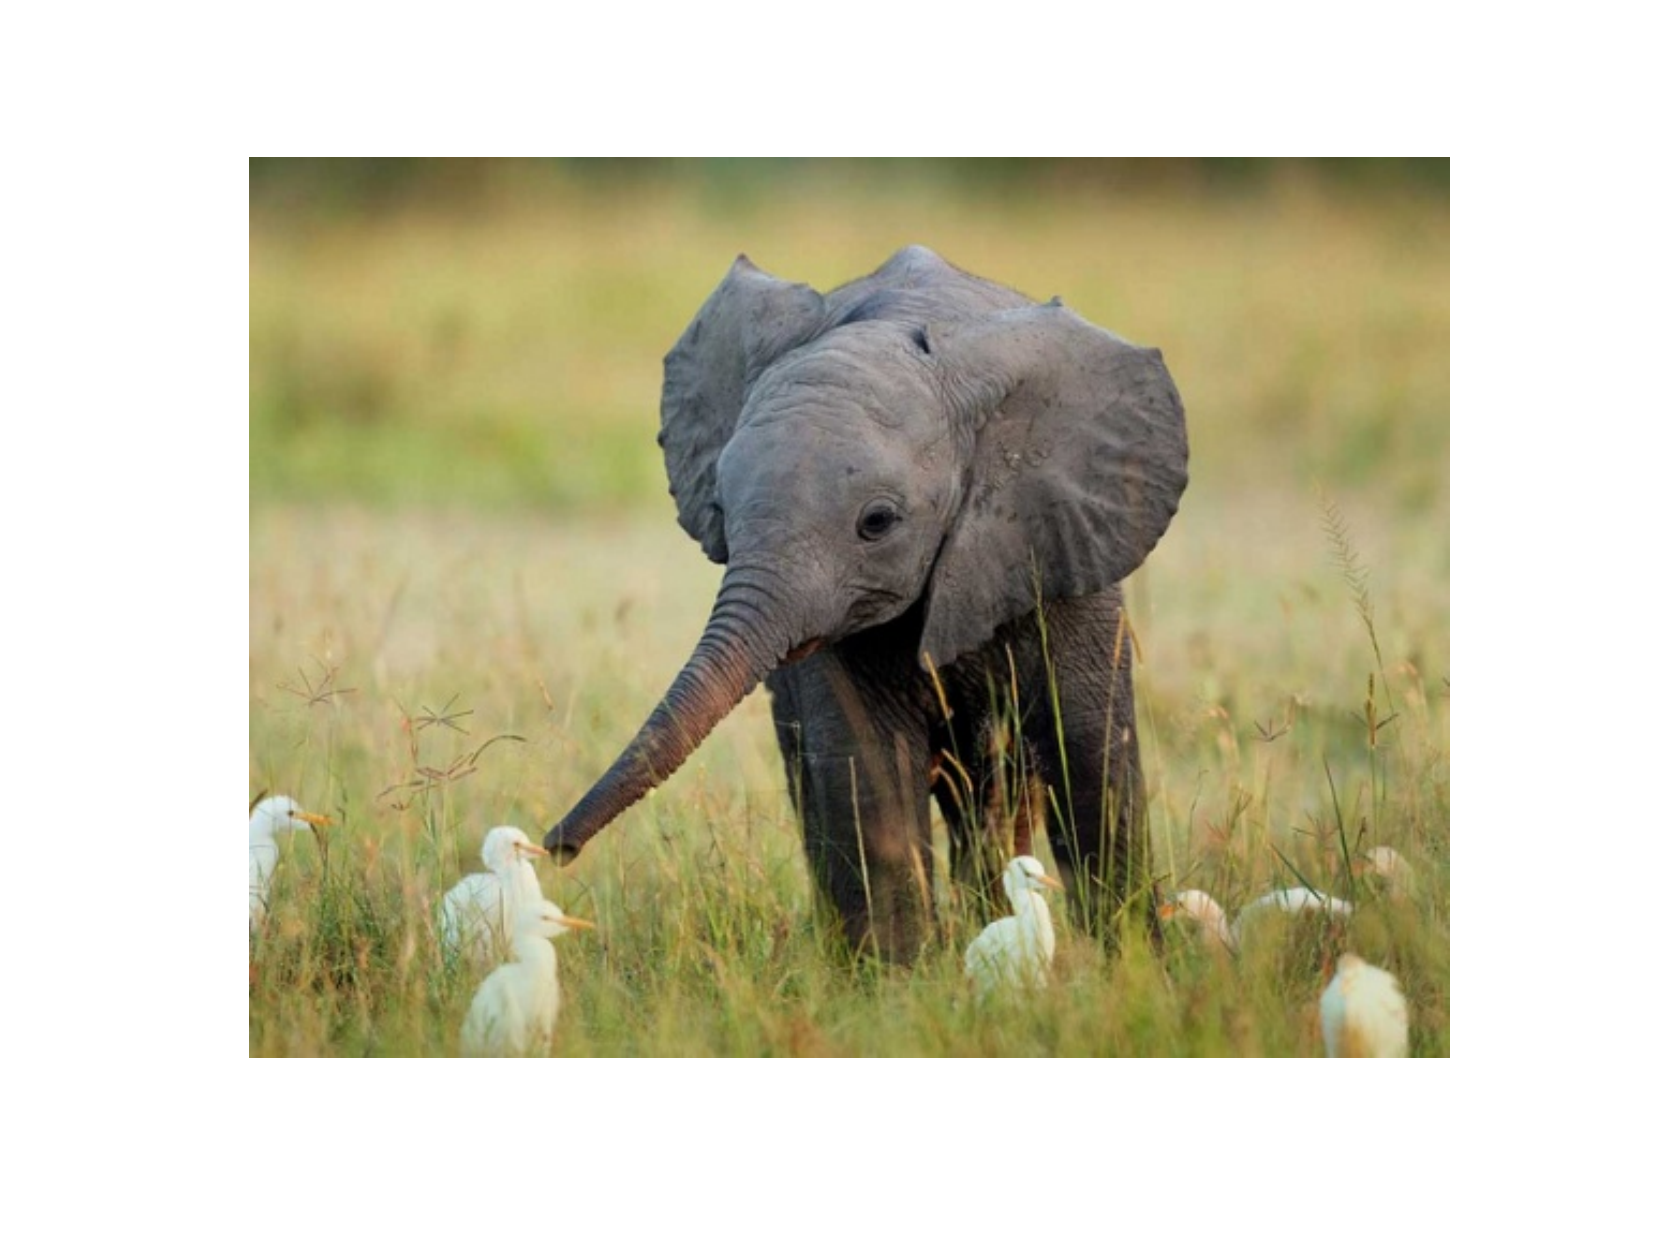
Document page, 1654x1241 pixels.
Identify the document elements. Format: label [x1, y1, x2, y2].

picture [249, 157, 1450, 1058]
